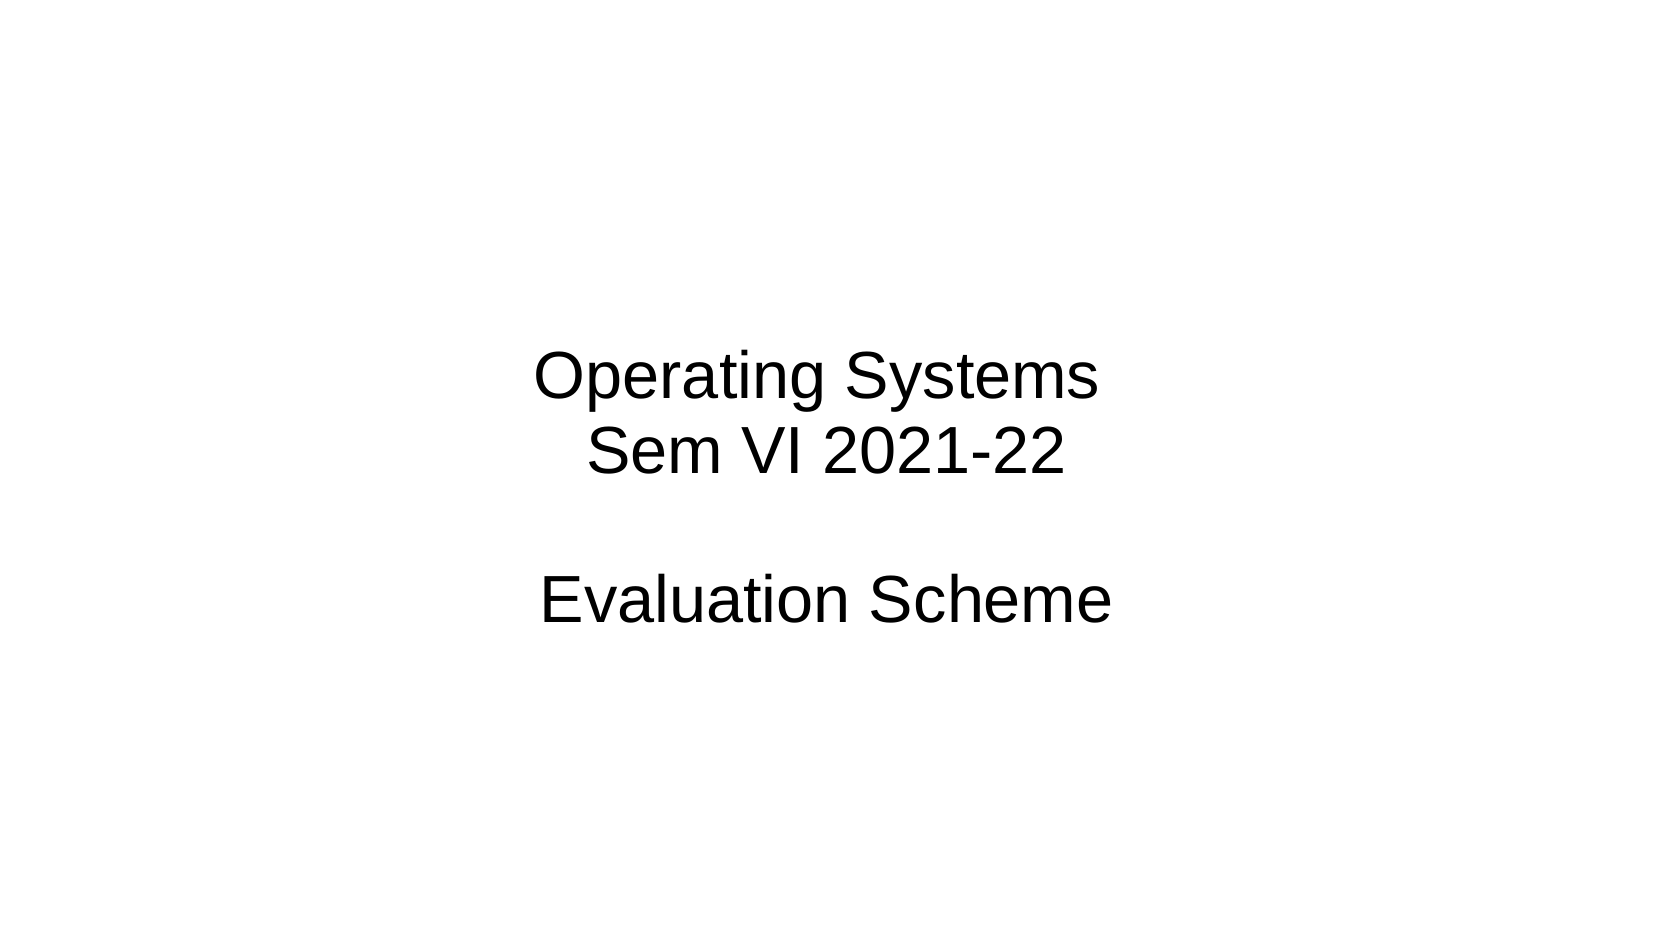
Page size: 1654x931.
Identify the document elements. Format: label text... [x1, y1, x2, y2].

subtitle Operating Systems Sem VI 2021-22 Evaluation Scheme [82, 217, 1571, 758]
